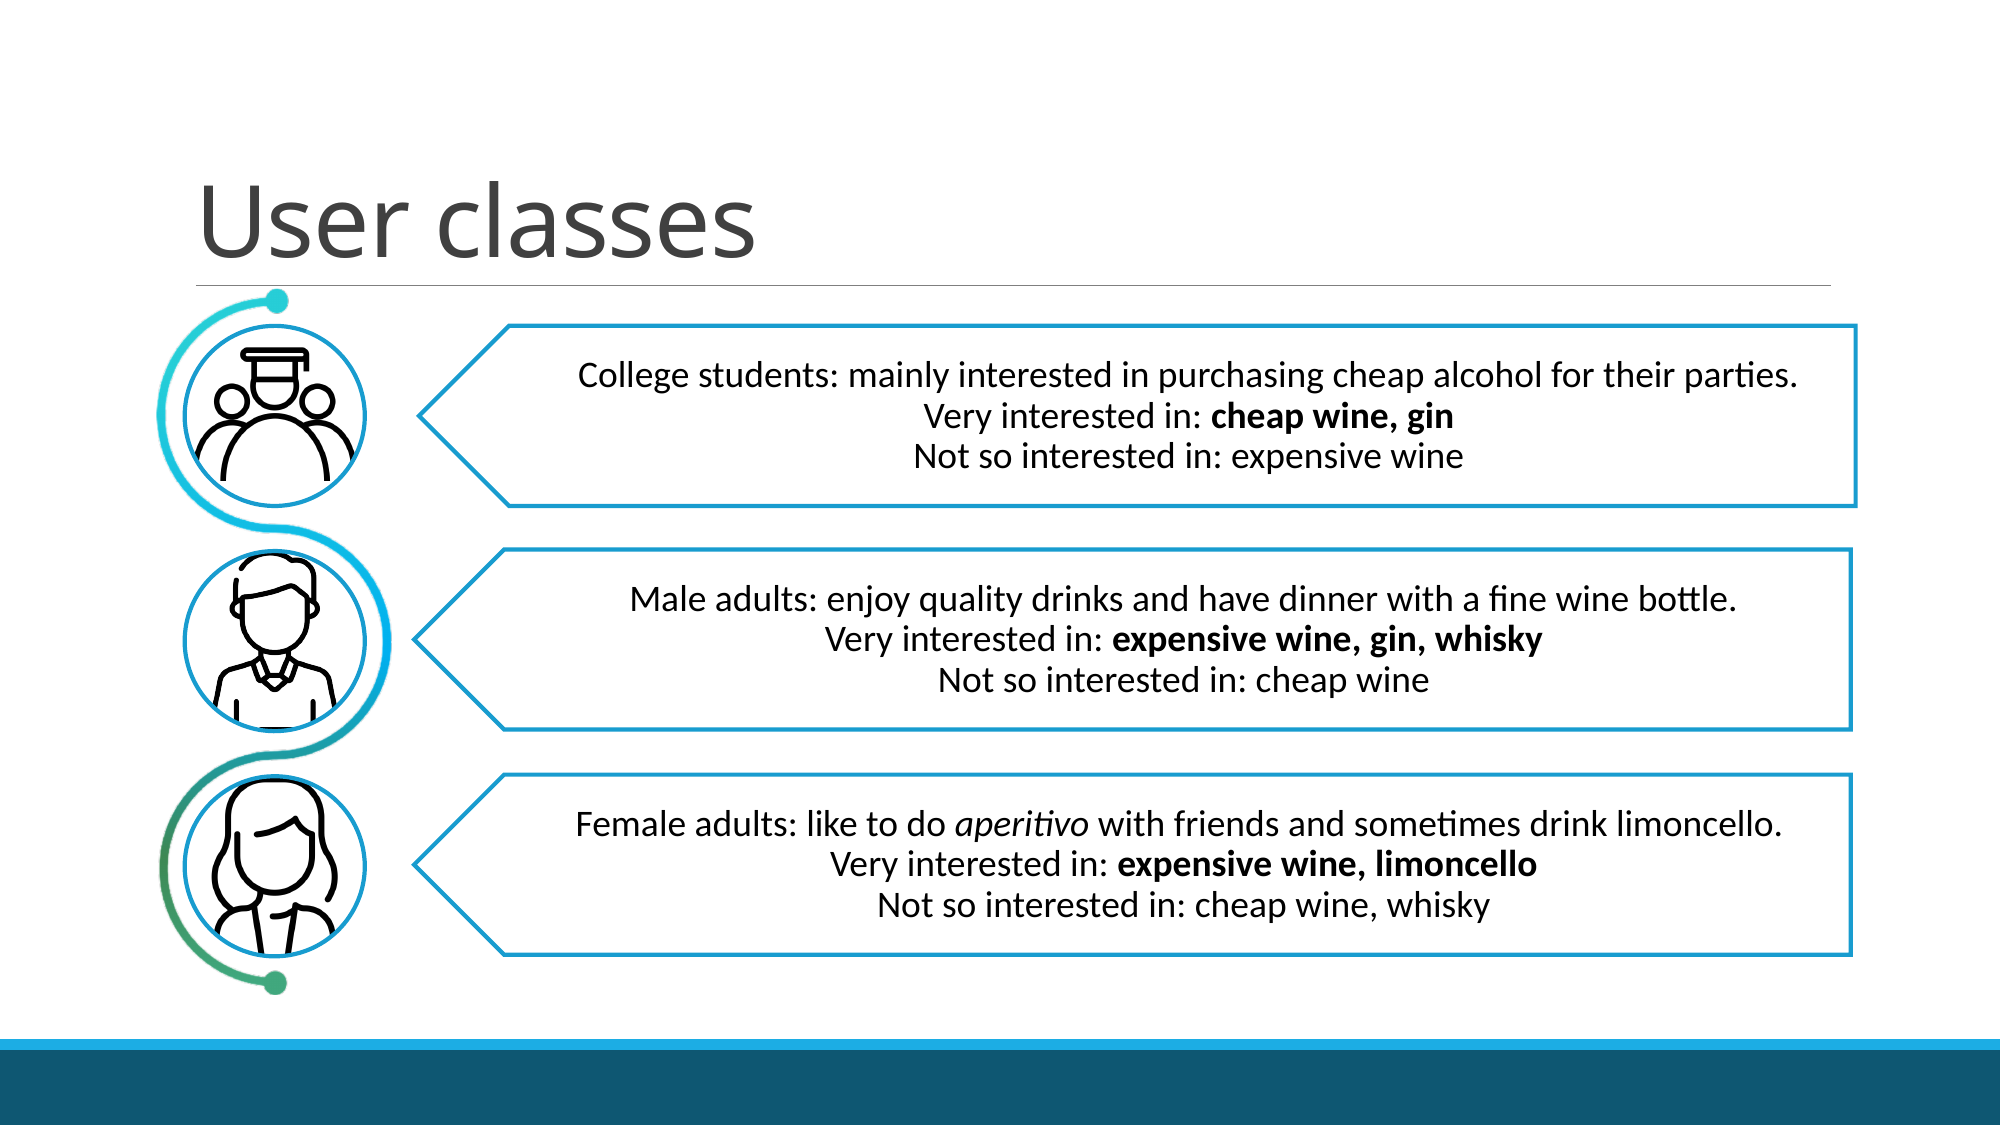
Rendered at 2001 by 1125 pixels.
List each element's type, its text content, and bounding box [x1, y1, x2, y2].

picture [156, 288, 394, 995]
title User classes [180, 47, 1831, 286]
text_box College students: mainly interested in purchasing cheap alcohol for their parties. Very interested in: cheap wine, gin Not so interested in: expensive wine [418, 325, 1856, 506]
text_box Female adults: like to do aperitivo with friends and sometimes drink limoncello. Very interested in: expensive wine, limoncello Not so interested in: cheap wine, whisky [414, 774, 1851, 955]
text_box Male adults: enjoy quality drinks and have dinner with a fine wine bottle. Very interested in: expensive wine, gin, whisky Not so interested in: cheap wine [414, 549, 1851, 730]
